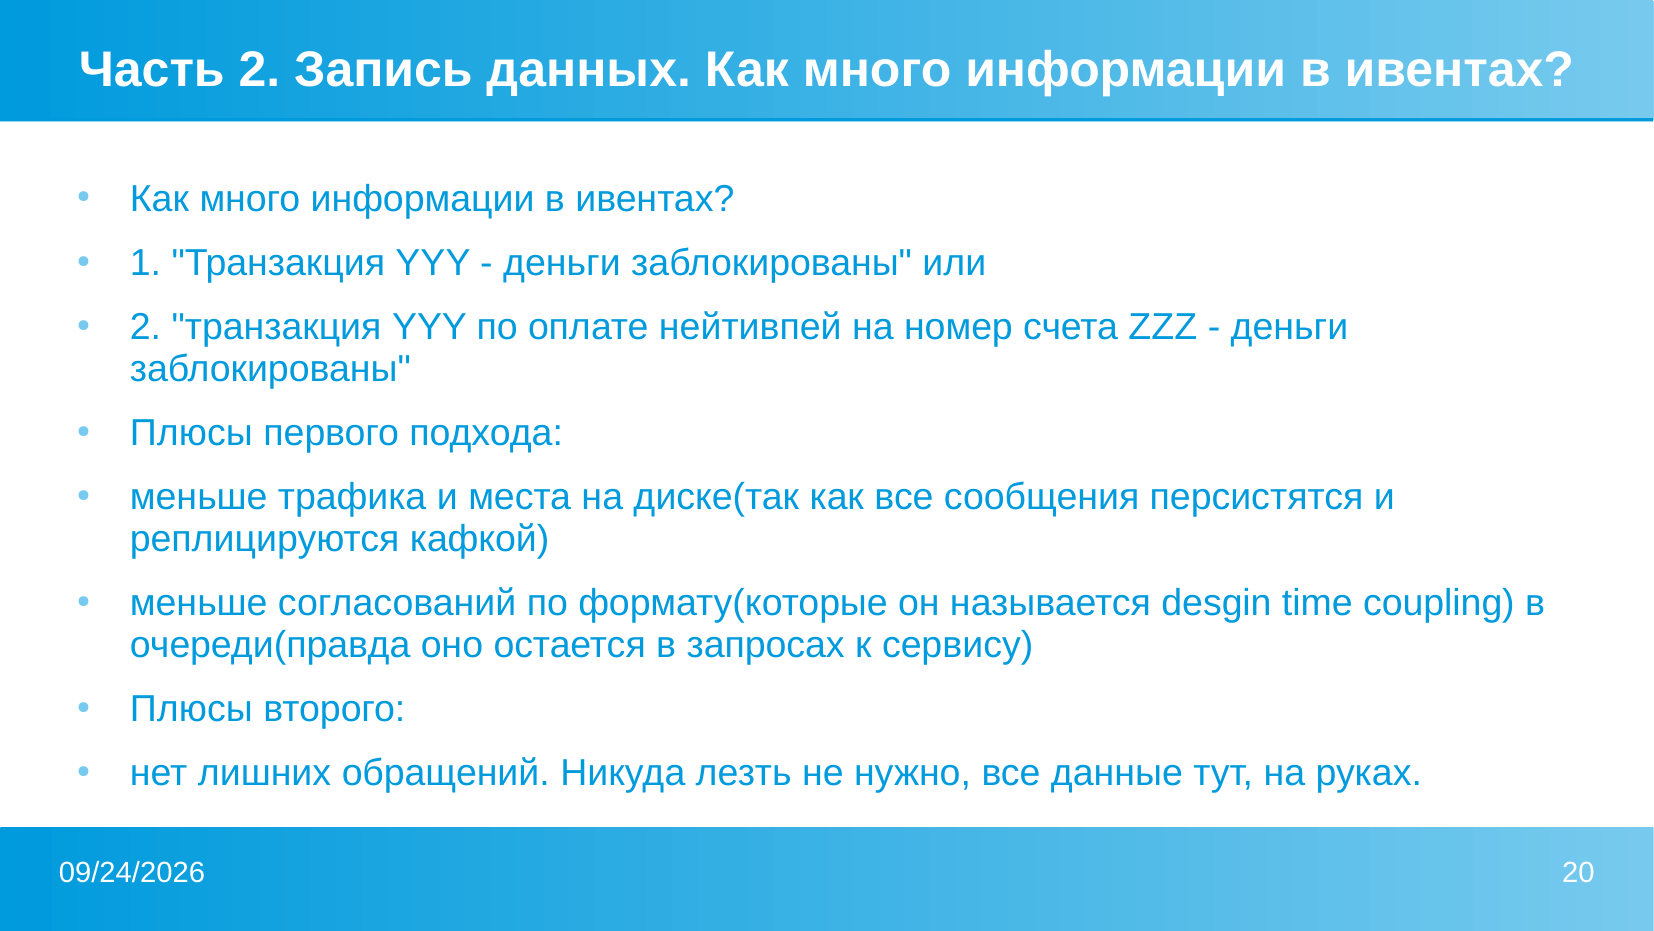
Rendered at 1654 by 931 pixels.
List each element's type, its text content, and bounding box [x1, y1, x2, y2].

title Часть 2. Запись данных. Как много информации в ивентах? [59, 29, 1595, 108]
list Как много информации в ивентах? 1. "Транзакция YYY - деньги заблокированы" или 2. "транзакция YYY по оплате нейтивпей на номер счета ZZZ - деньги заблокированы" Плюсы первого подхода: меньше трафика и места на диске(так как все сообщения персистятся и реплицируются кафкой) меньше согласований по формату(которые он называется desgin time coupling) в очереди(правда оно остается в запросах к сервису) Плюсы второго: нет лишних обращений. Никуда лезть не нужно, все данные тут, на руках. [59, 177, 1595, 768]
